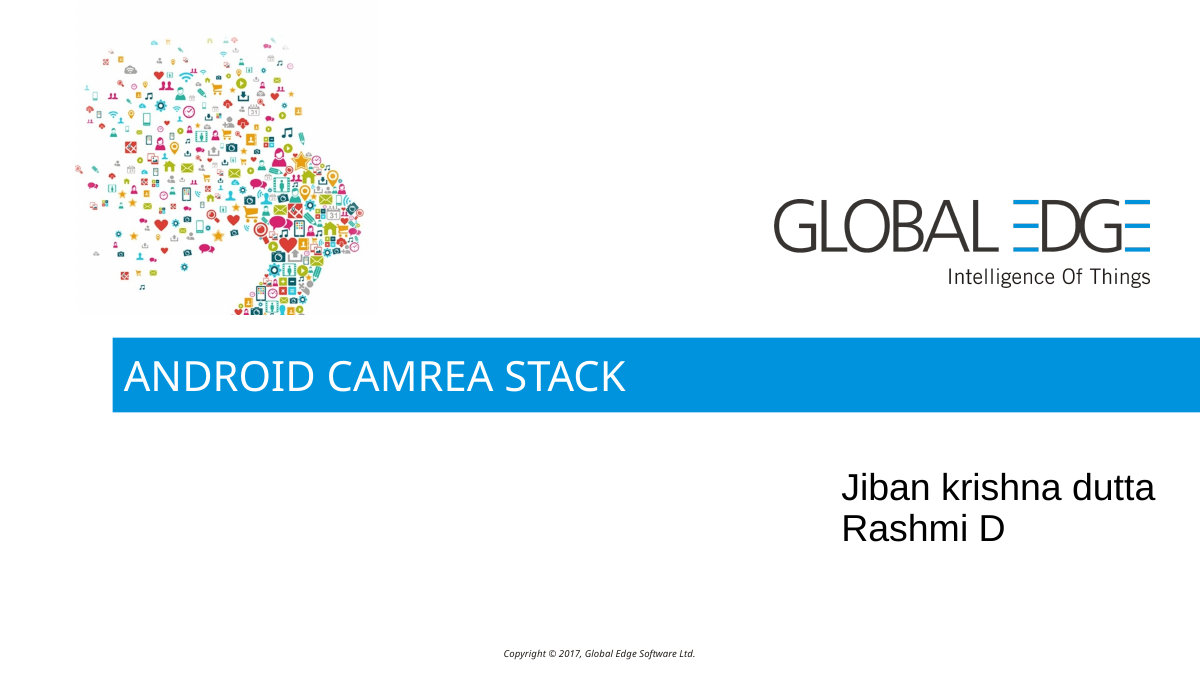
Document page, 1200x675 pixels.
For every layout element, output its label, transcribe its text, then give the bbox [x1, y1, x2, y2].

title ANDROID CAMREA STACK [112, 337, 1200, 413]
text_box Jiban krishna dutta Rashmi D [826, 448, 1182, 567]
picture [75, 0, 377, 315]
picture [774, 199, 1150, 288]
